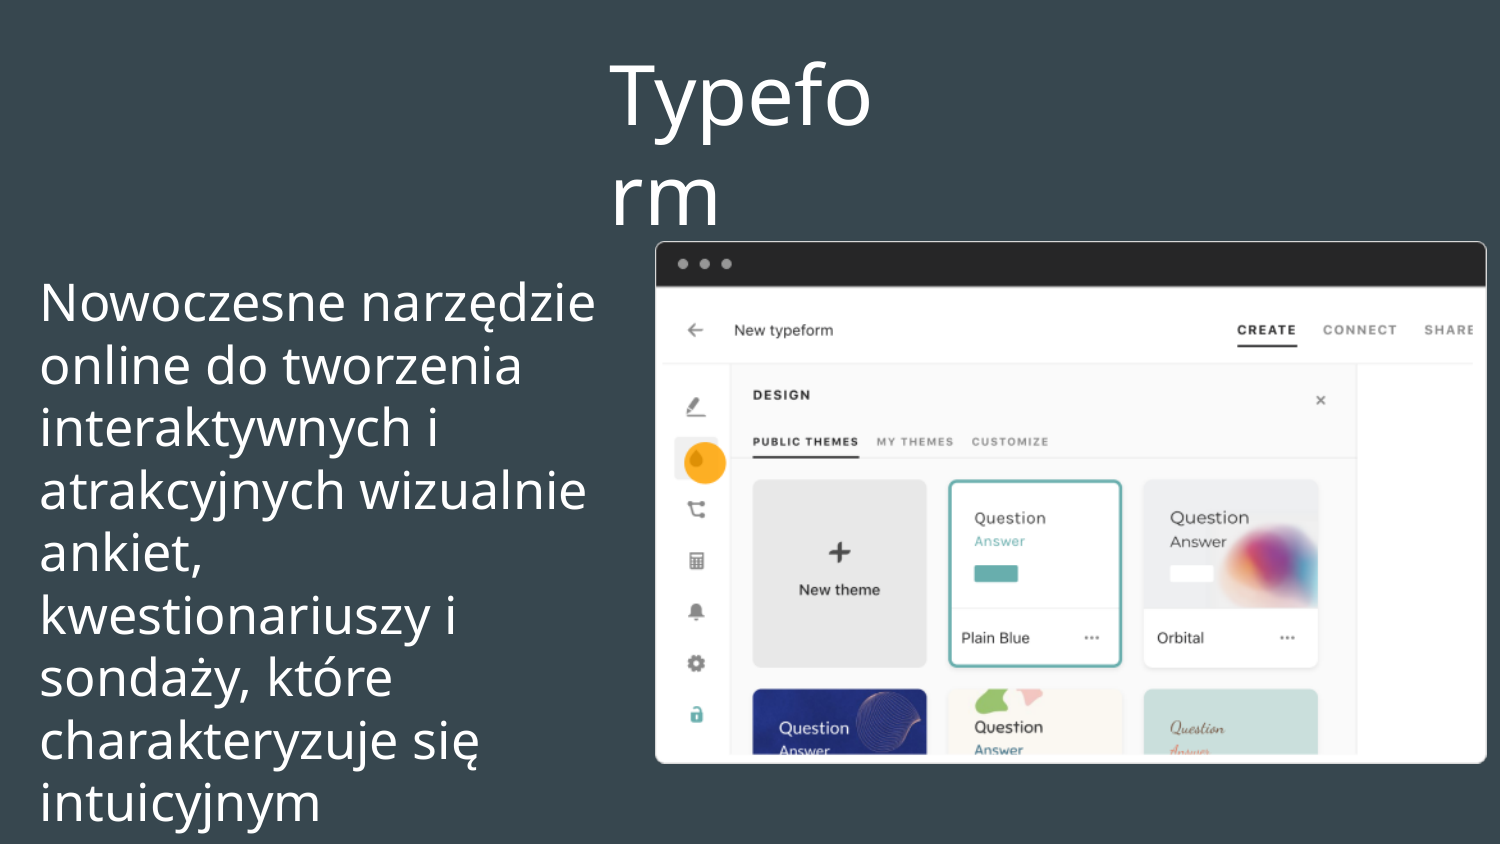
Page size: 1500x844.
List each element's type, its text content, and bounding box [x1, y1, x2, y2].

picture [655, 241, 1487, 764]
title Typeform [594, 26, 906, 121]
title Nowoczesne narzędzie online do tworzenia interaktywnych i atrakcyjnych wizualnie ankiet, kwestionariuszy i sondaży, które charakteryzuje się intuicyjnym interfejsem i dużą elastycznością ustawień. [24, 254, 625, 777]
